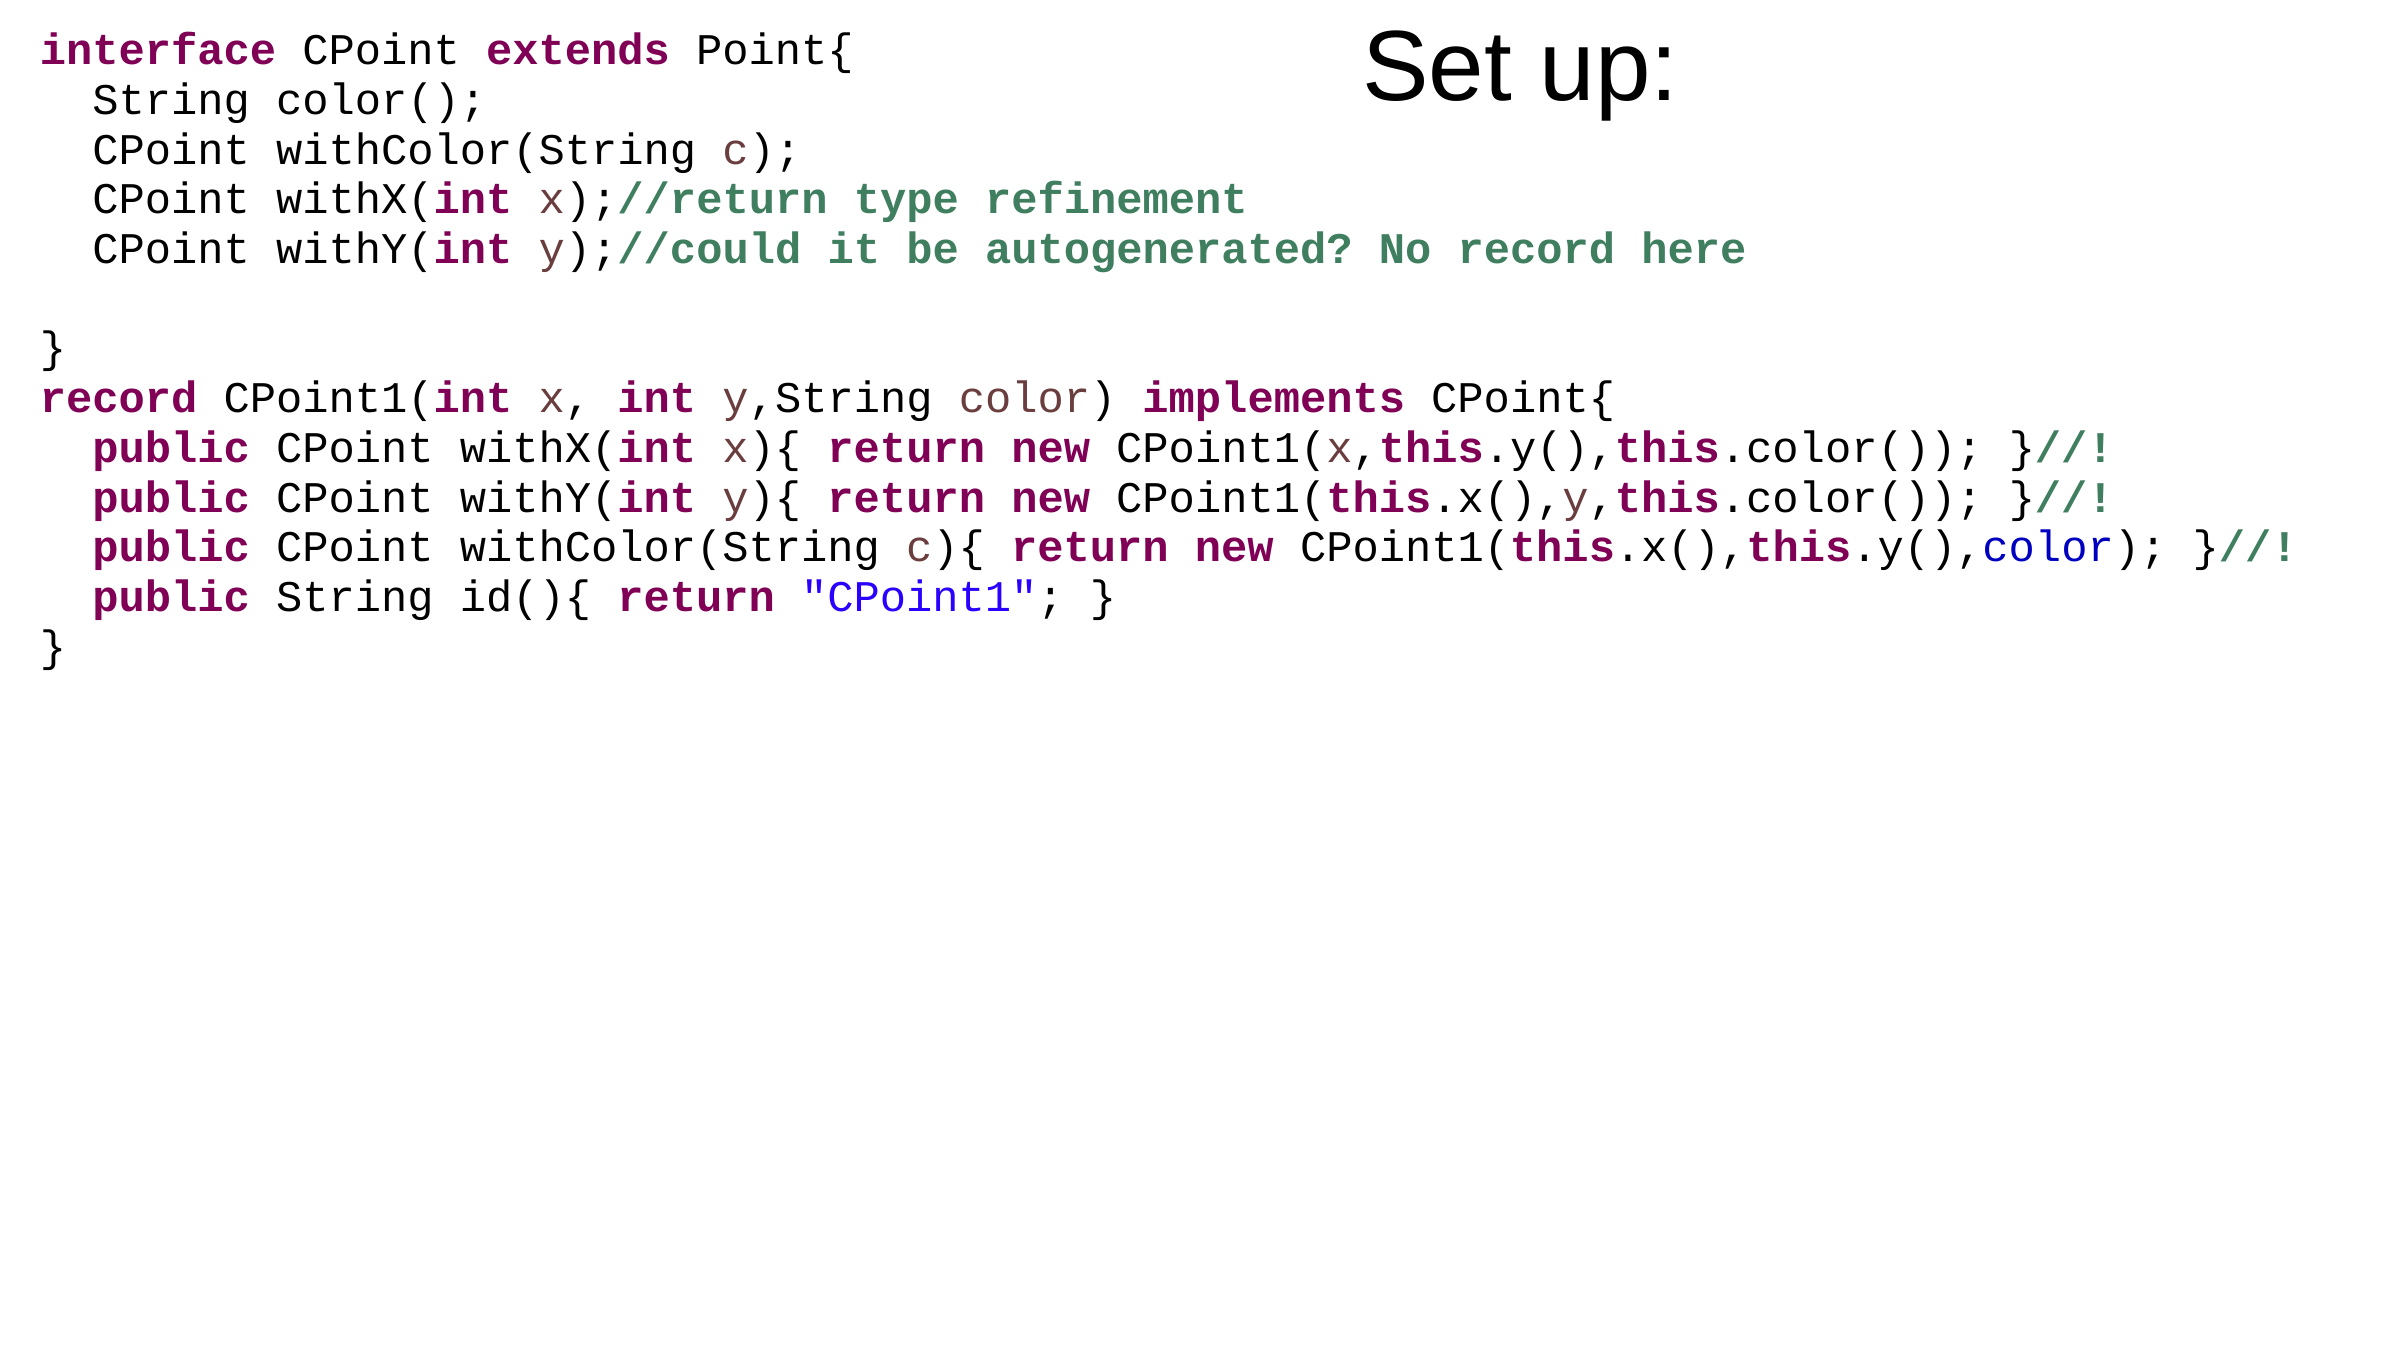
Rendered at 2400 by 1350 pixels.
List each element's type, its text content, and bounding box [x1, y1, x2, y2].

title Set up: [300, 0, 2400, 179]
text_box interface CPoint extends Point{ String color(); CPoint withColor(String c); CPoint withX(int x);//return type refinement CPoint withY(int y);//could it be autogenerated? No record here } record CPoint1(int x, int y,String color) implements CPoint{ public CPoint withX(int x){ return new CPoint1(x,this.y(),this.color()); }//! public CPoint withY(int y){ return new CPoint1(this.x(),y,this.color()); }//! public CPoint withColor(String c){ return new CPoint1(this.x(),this.y(),color); }//! public String id(){ return "CPoint1"; } } [25, 20, 2356, 1279]
